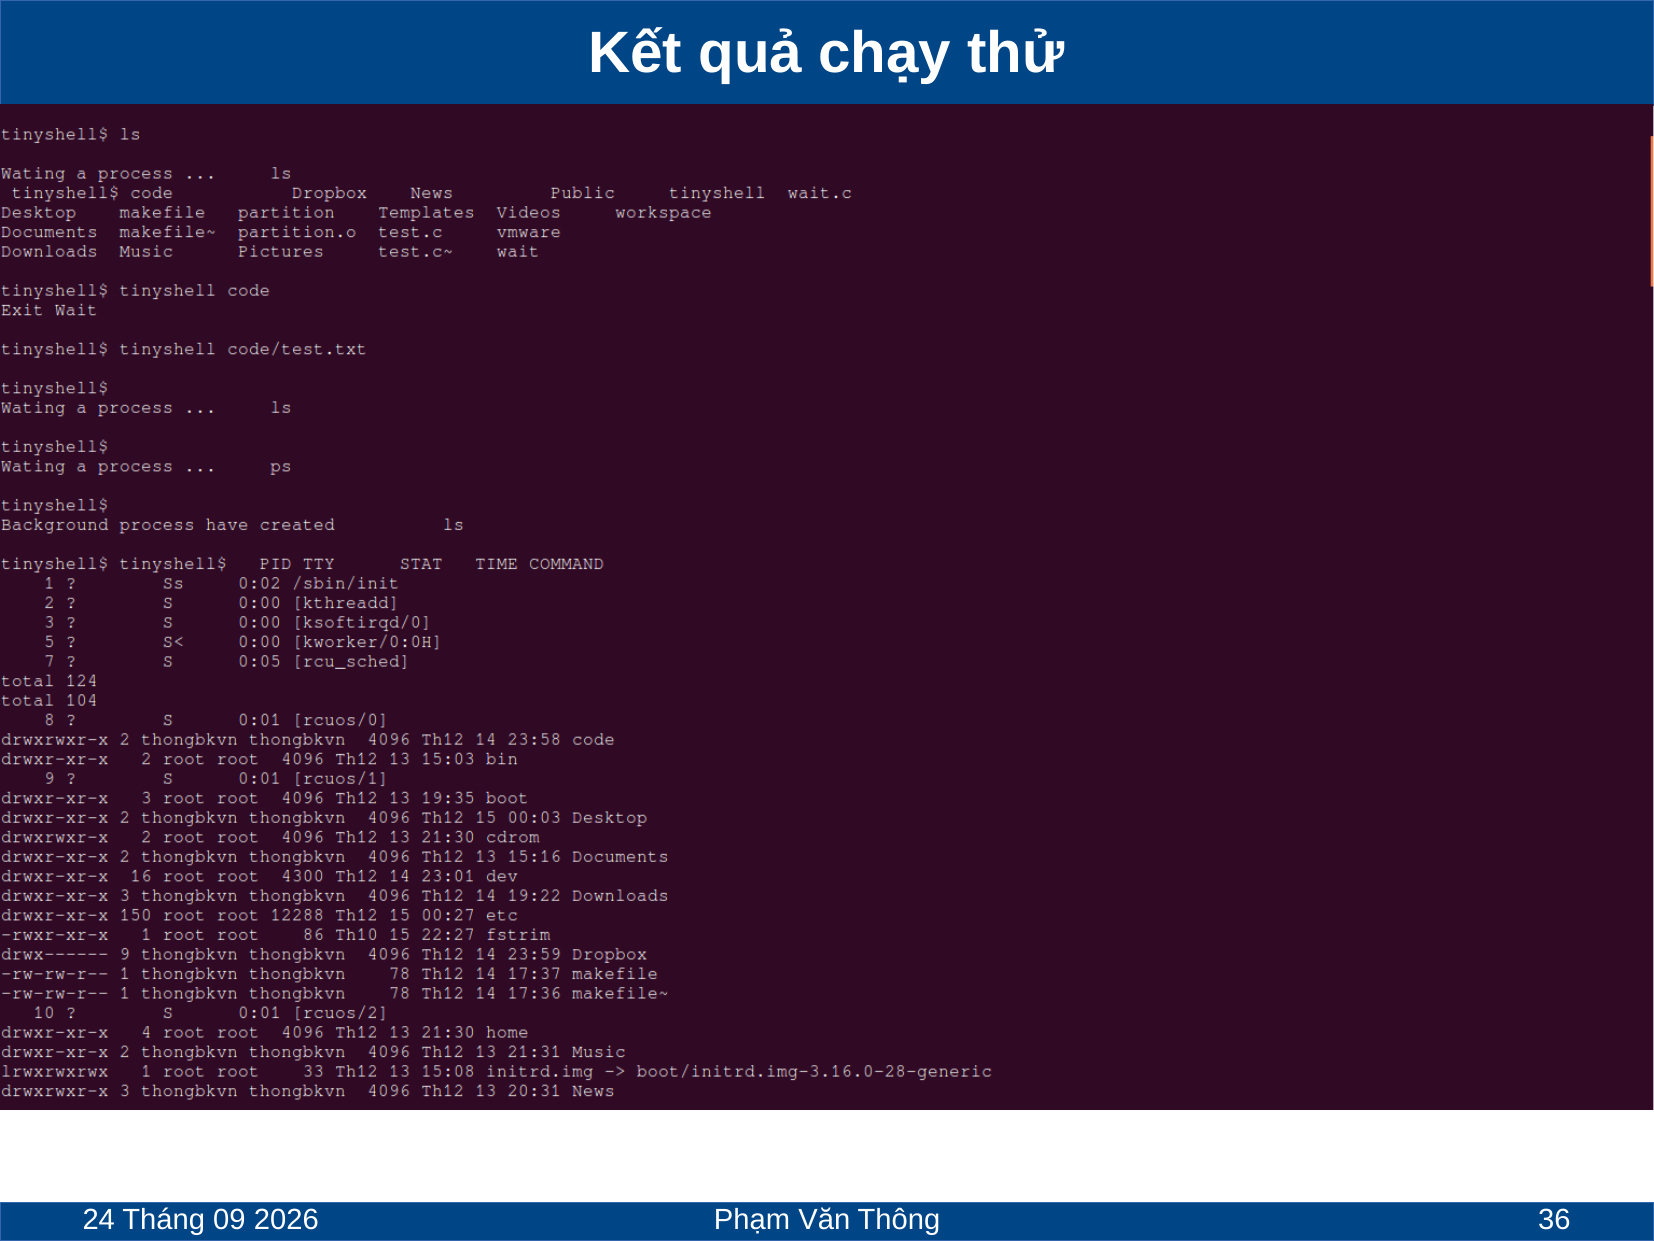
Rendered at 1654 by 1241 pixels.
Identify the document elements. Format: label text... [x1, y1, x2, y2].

title Kết quả chạy thử [0, 0, 1654, 104]
picture [0, 104, 1654, 1111]
